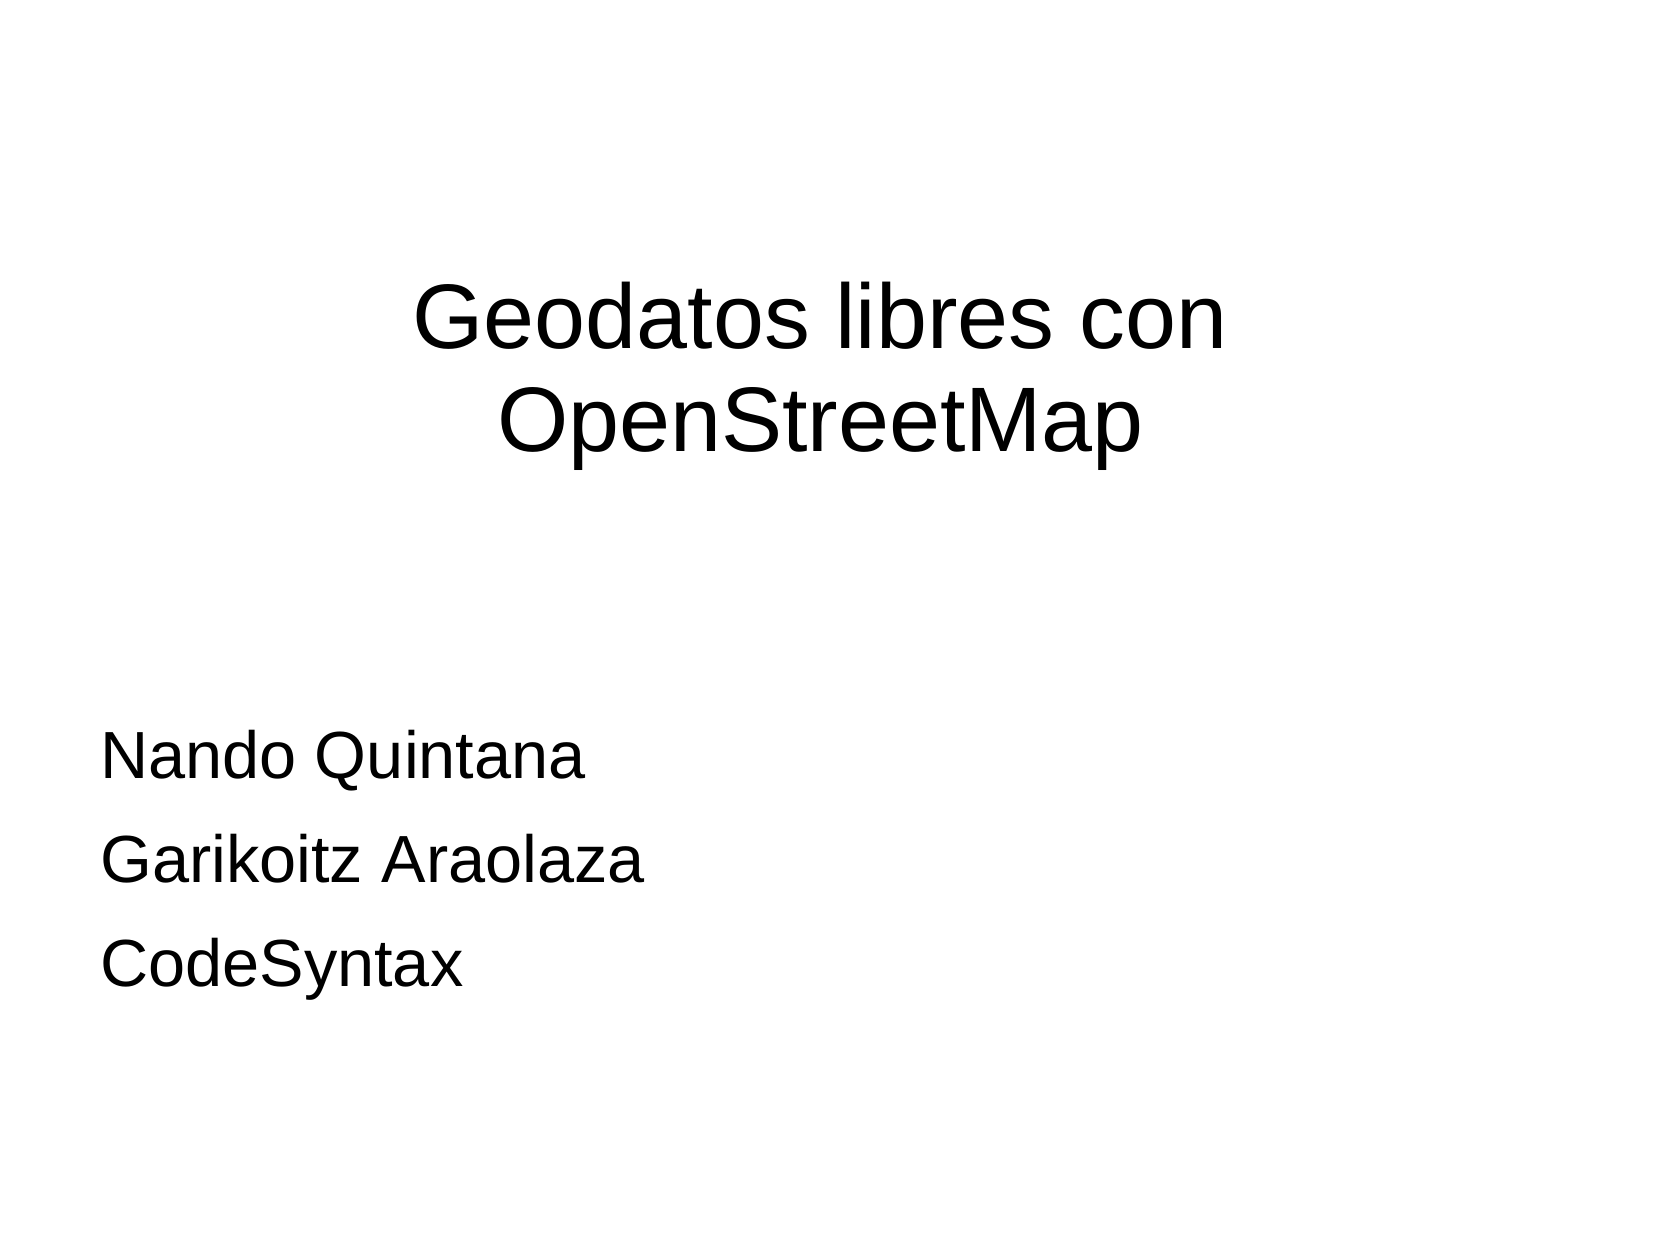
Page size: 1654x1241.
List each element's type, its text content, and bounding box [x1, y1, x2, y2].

list Nando Quintana Garikoitz Araolaza CodeSyntax [82, 717, 1571, 1094]
title Geodatos libres con OpenStreetMap [76, 265, 1565, 471]
